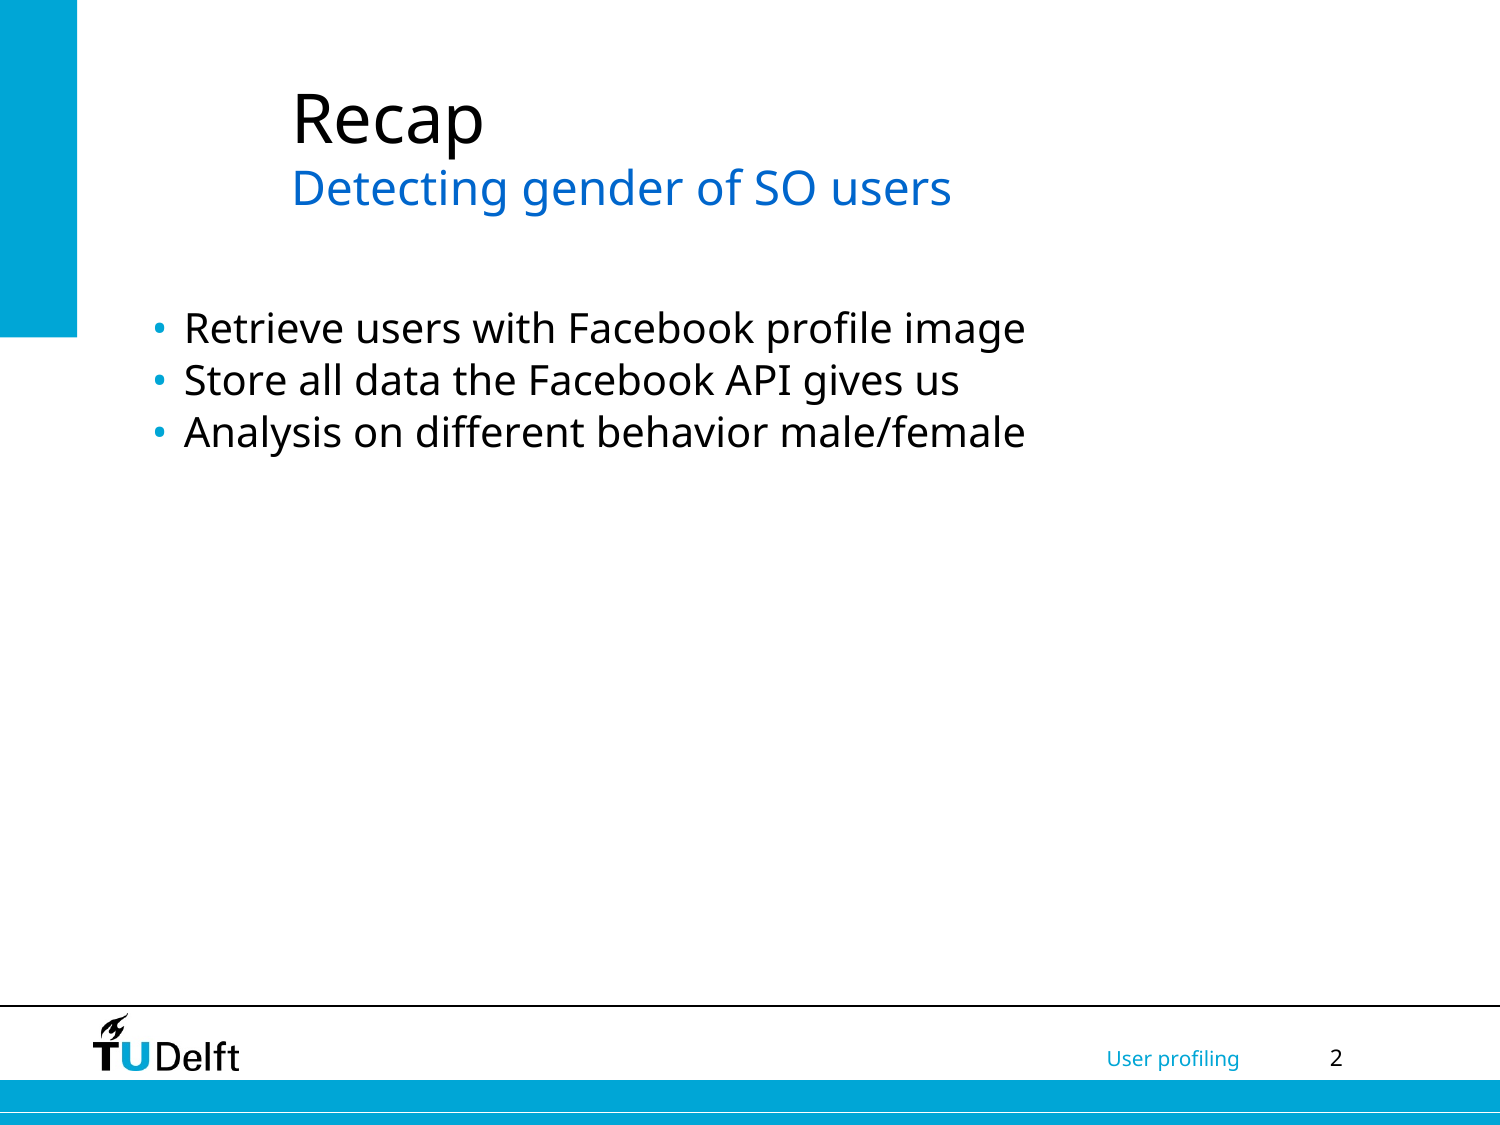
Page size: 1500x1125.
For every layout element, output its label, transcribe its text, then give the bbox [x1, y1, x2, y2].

list Retrieve users with Facebook profile image Store all data the Facebook API gives us Analysis on different behavior male/female [151, 299, 1323, 953]
picture [93, 1013, 239, 1071]
title Recap Detecting gender of SO users [150, 74, 1326, 280]
